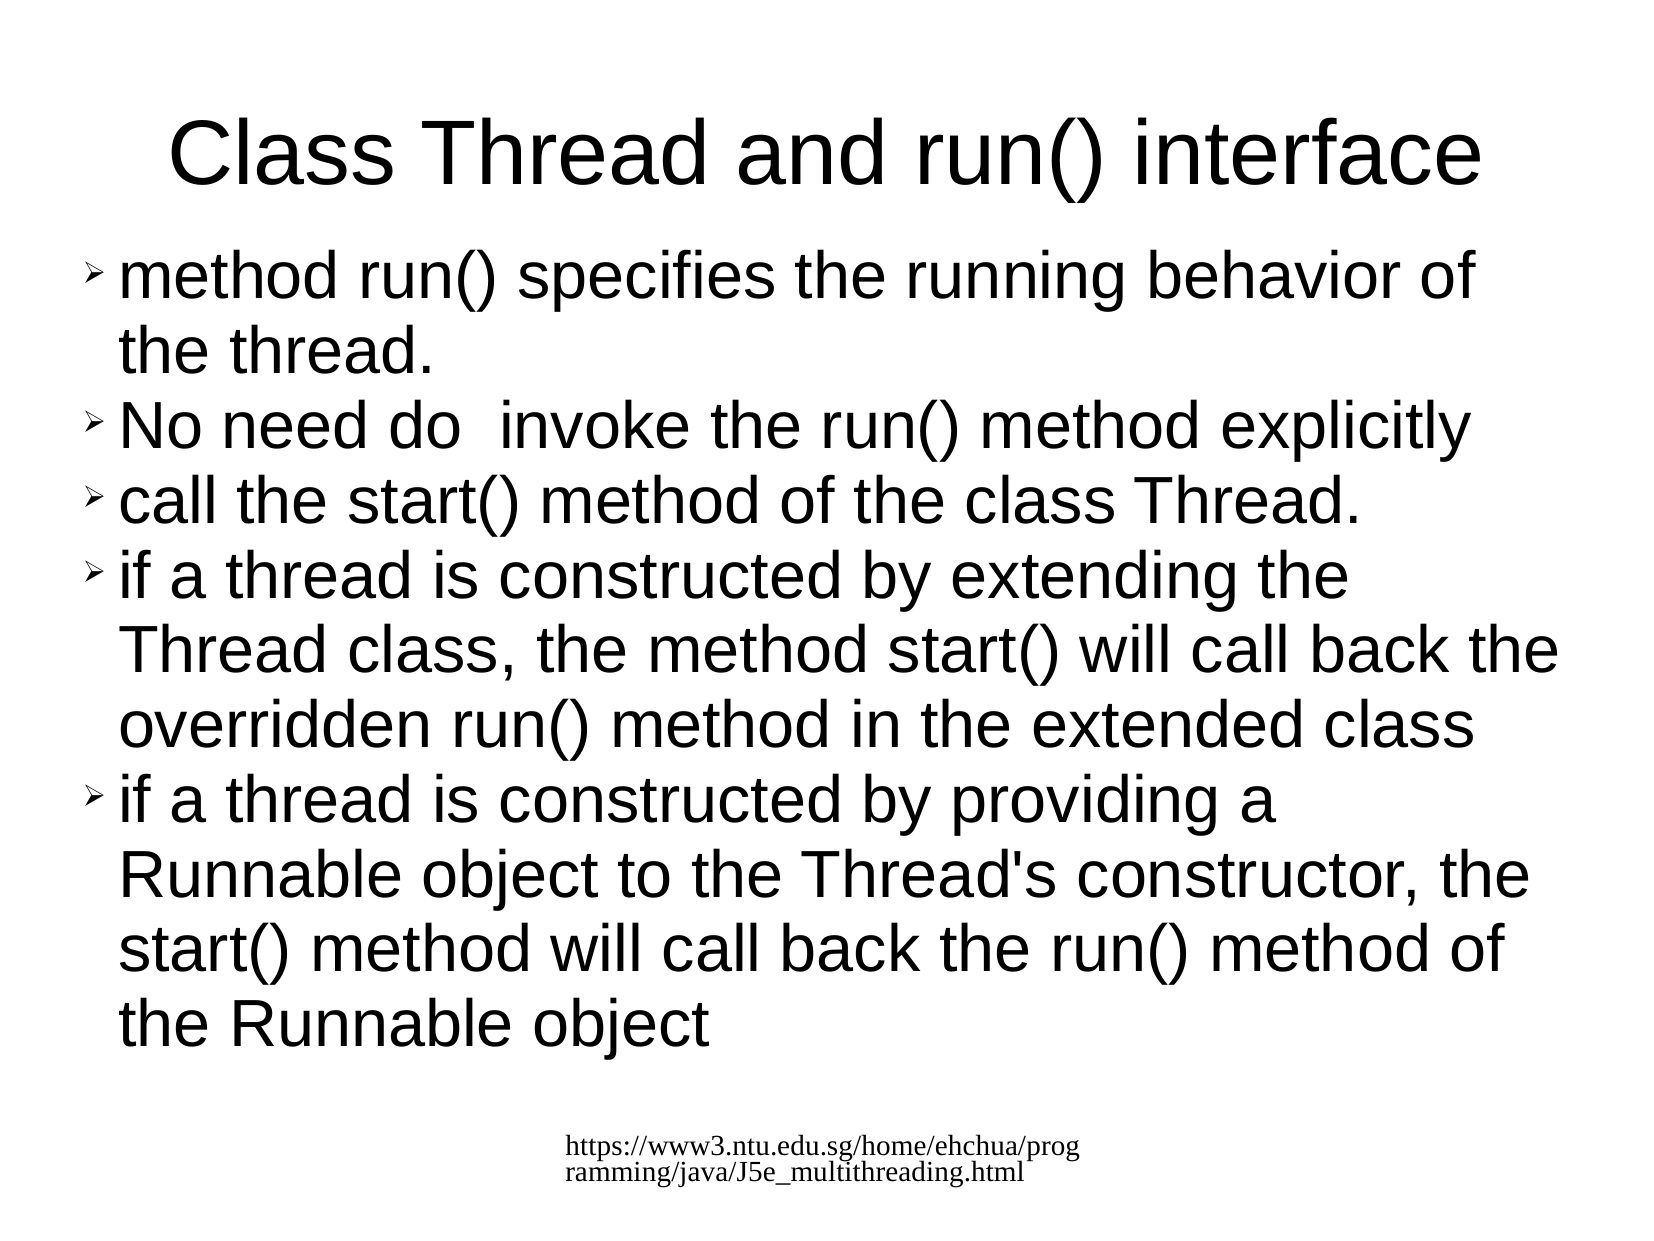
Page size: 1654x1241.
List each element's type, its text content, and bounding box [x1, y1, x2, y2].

subtitle method run() specifies the running behavior of the thread. No need do invoke the run() method explicitly call the start() method of the class Thread. if a thread is constructed by extending the Thread class, the method start() will call back the overridden run() method in the extended class if a thread is constructed by providing a Runnable object to the Thread's constructor, the start() method will call back the run() method of the Runnable object [82, 238, 1571, 1061]
title Class Thread and run() interface [82, 49, 1571, 238]
